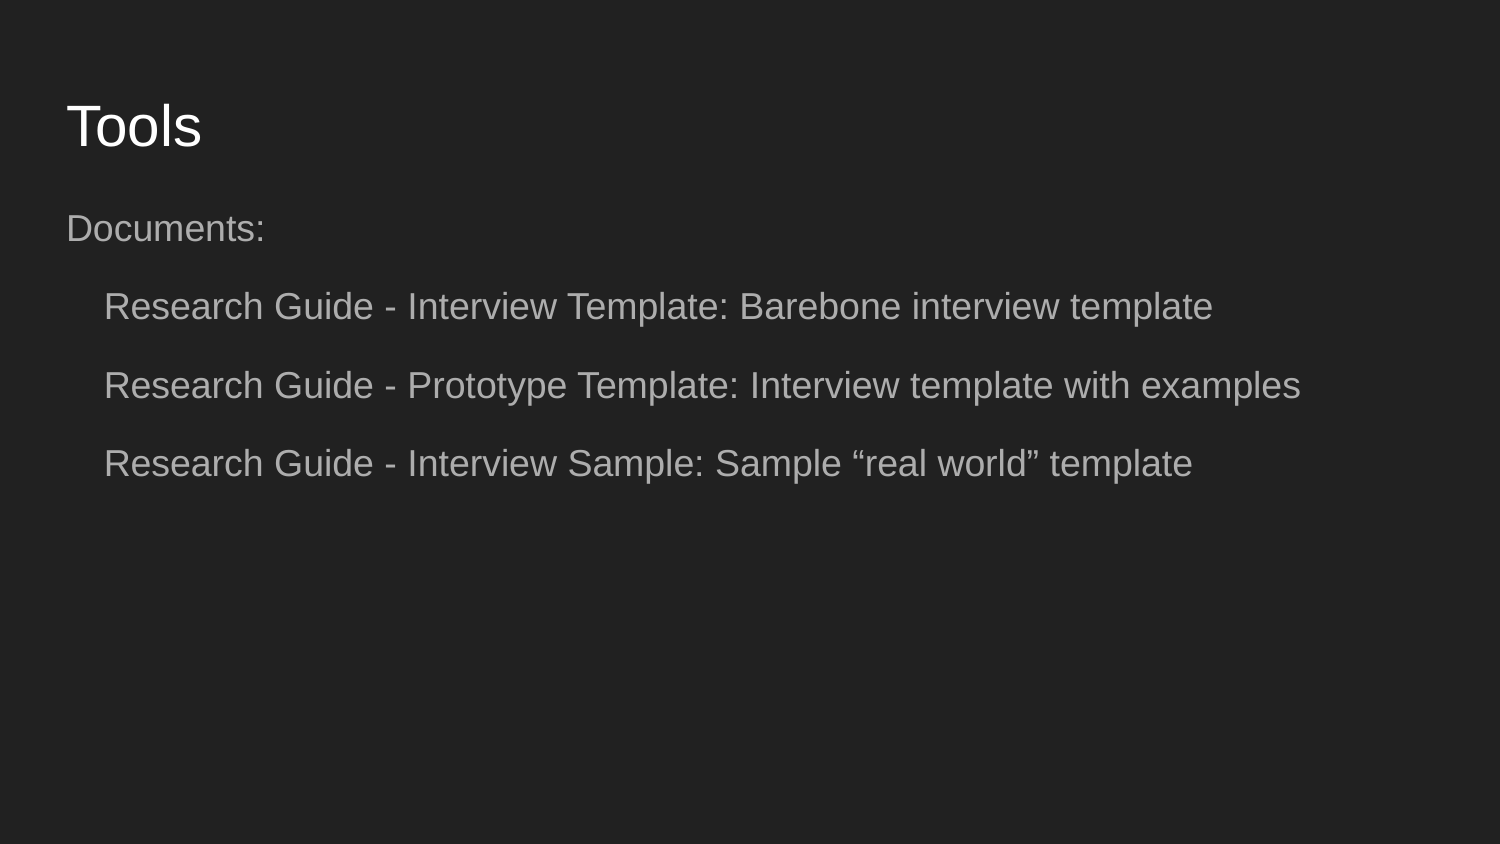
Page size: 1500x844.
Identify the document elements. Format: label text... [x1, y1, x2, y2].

title Tools [51, 72, 1449, 167]
list Documents: Research Guide - Interview Template: Barebone interview template Research Guide - Prototype Template: Interview template with examples Research Guide - Interview Sample: Sample “real world” template [51, 189, 1449, 750]
